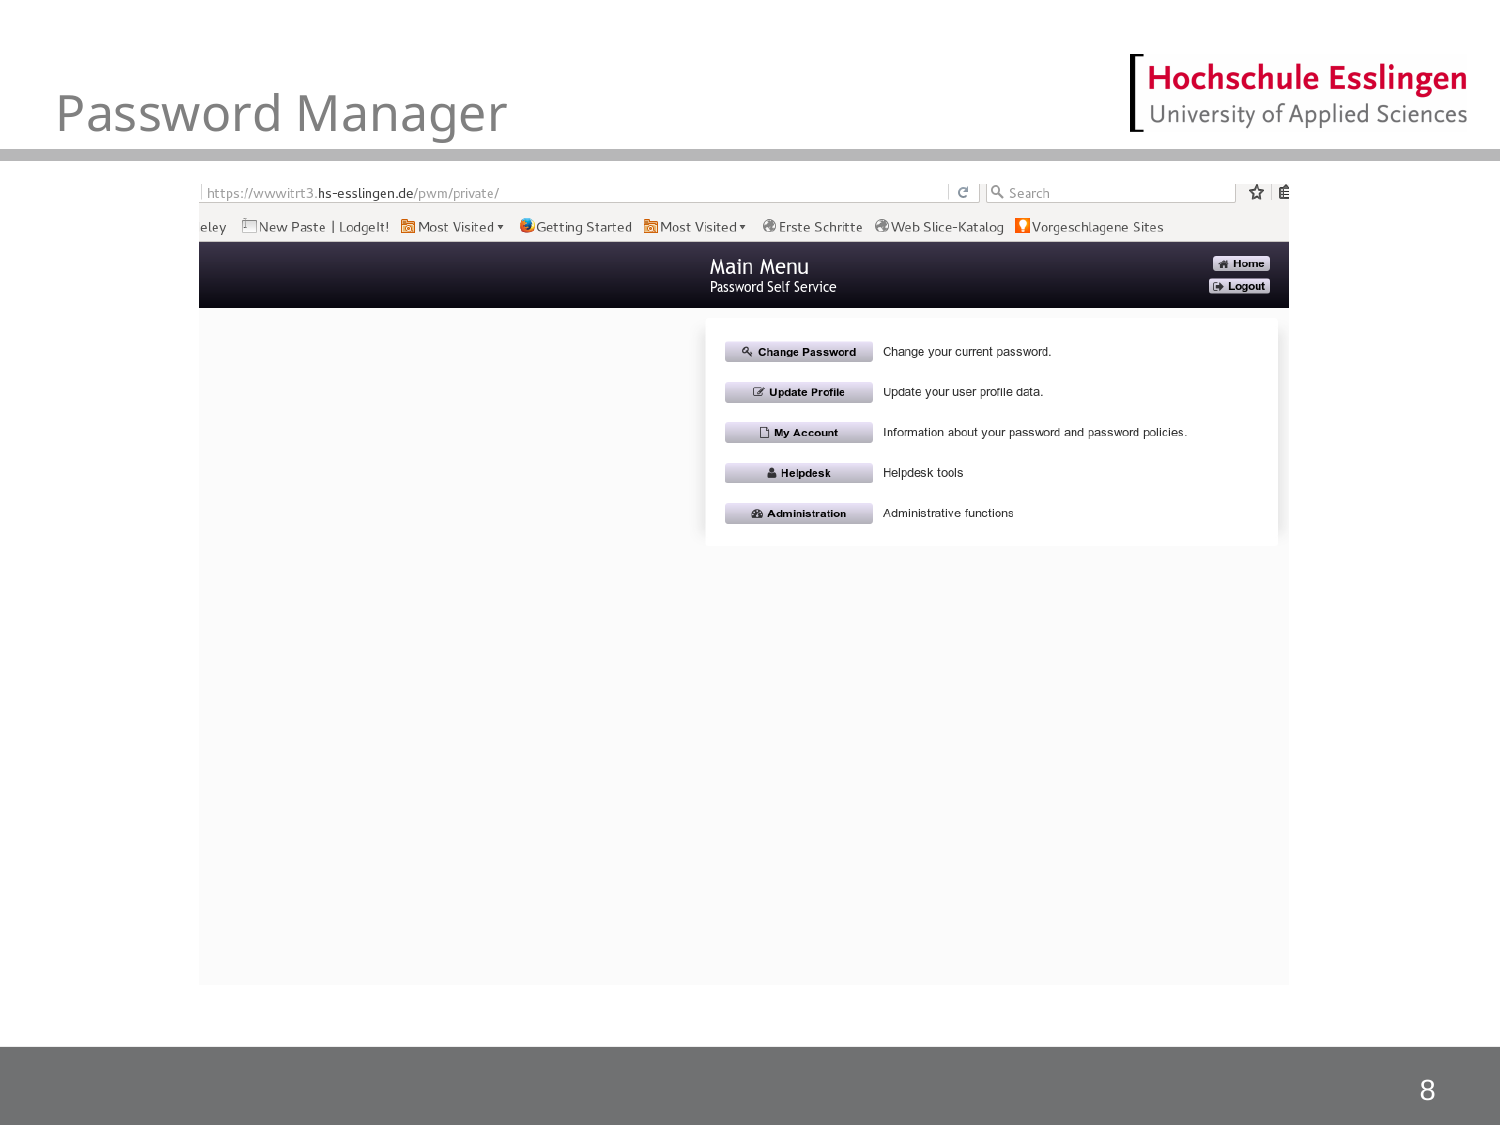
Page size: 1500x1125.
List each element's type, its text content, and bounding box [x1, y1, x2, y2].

picture [1130, 54, 1467, 132]
title Password Manager [41, 6, 1105, 149]
picture [199, 184, 1289, 985]
